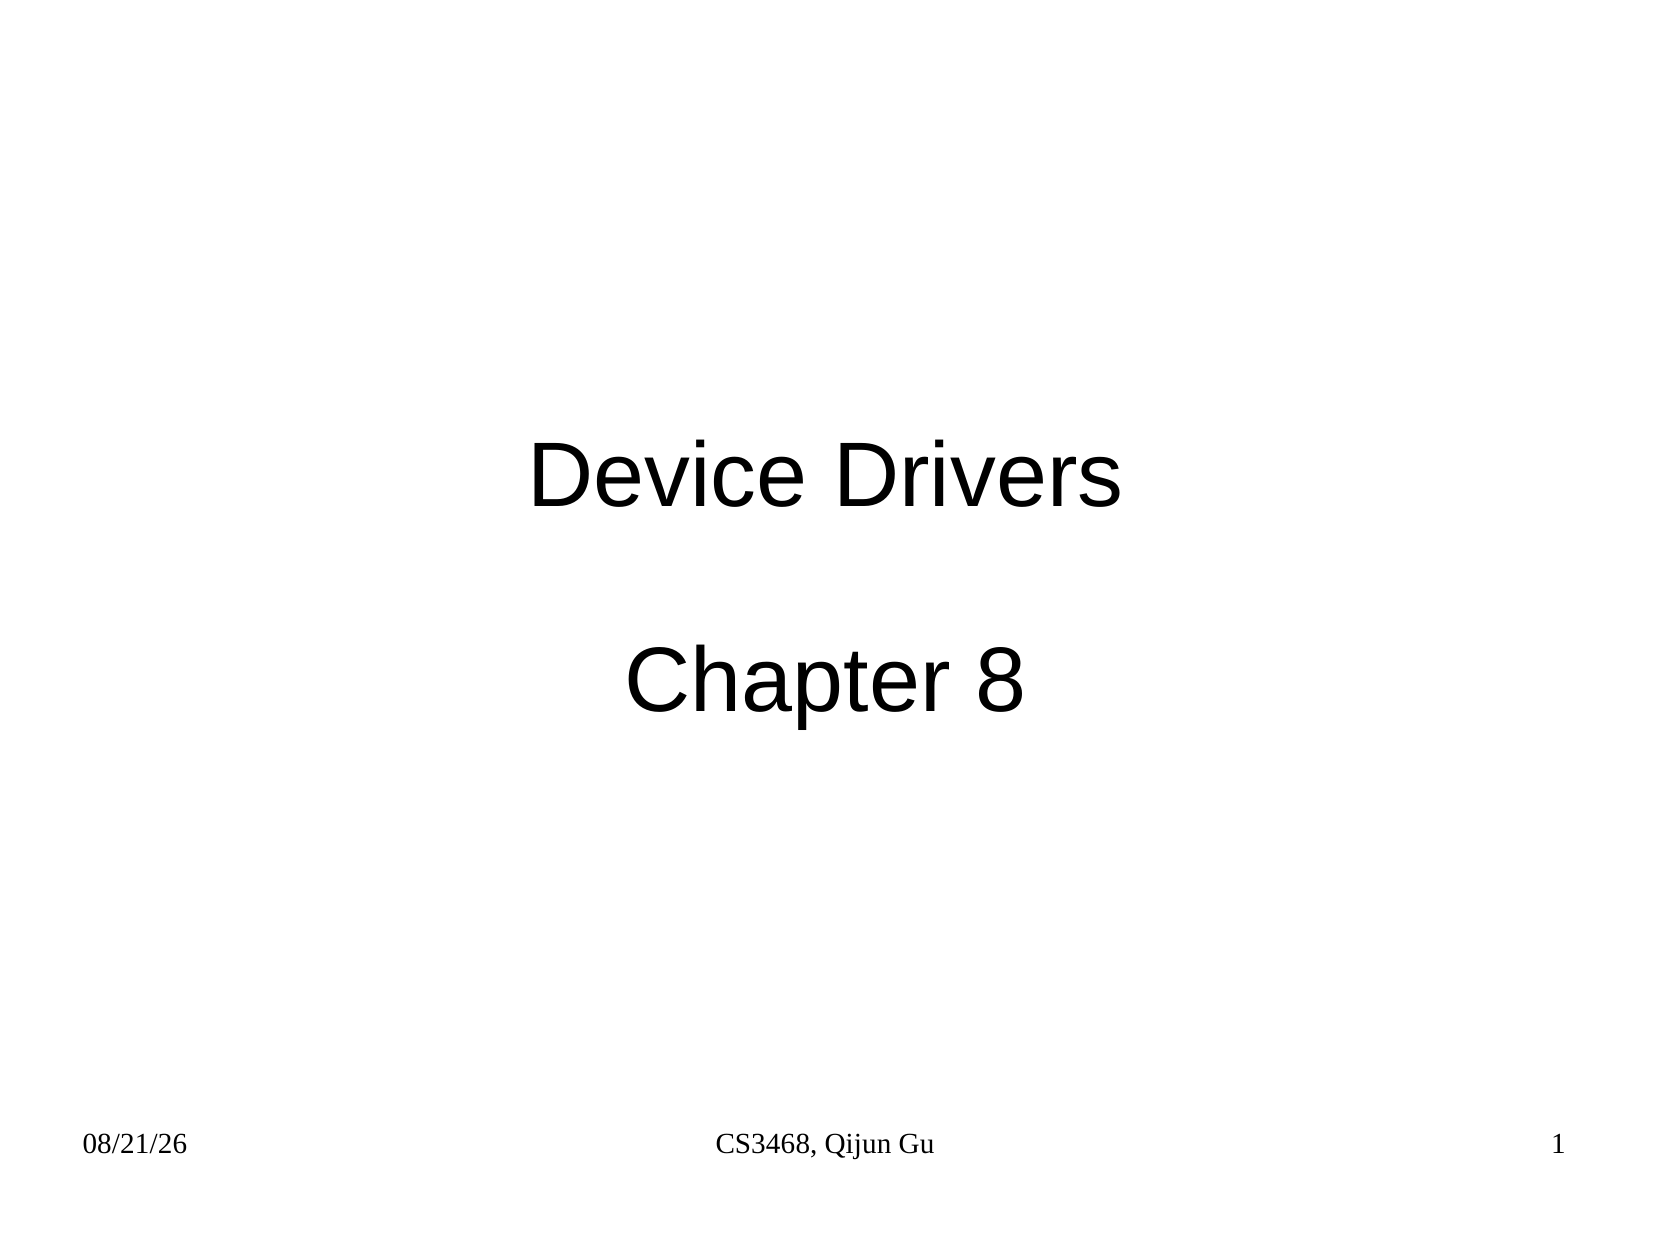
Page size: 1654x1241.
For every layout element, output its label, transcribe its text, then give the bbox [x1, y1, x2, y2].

text_box Device Drivers Chapter 8 [82, 56, 1570, 1101]
